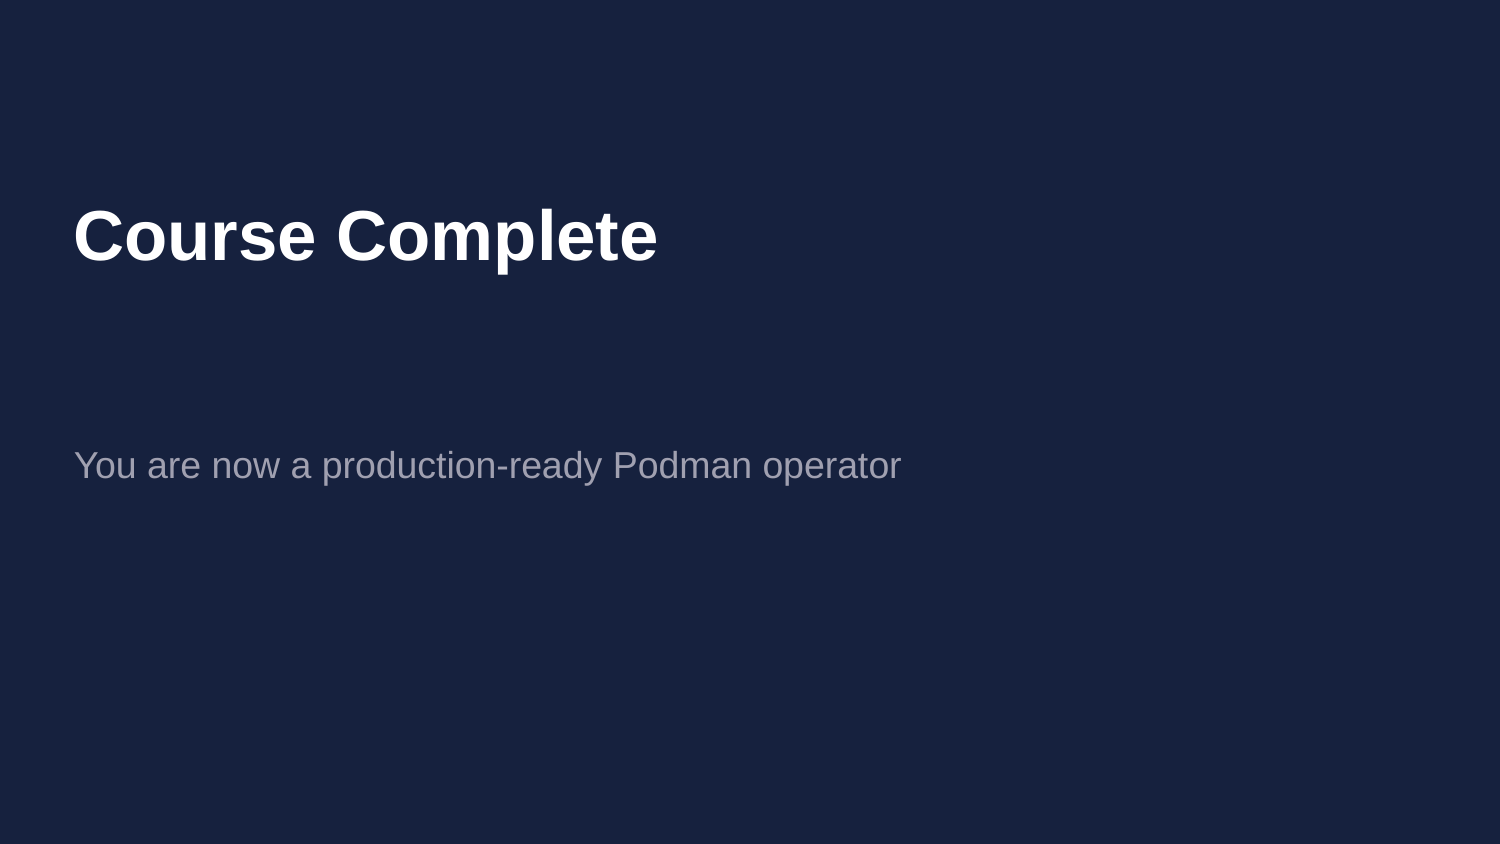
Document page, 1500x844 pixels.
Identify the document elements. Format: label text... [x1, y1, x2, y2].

title Course Complete [59, 188, 1441, 426]
subtitle You are now a production-ready Podman operator [59, 437, 1441, 532]
